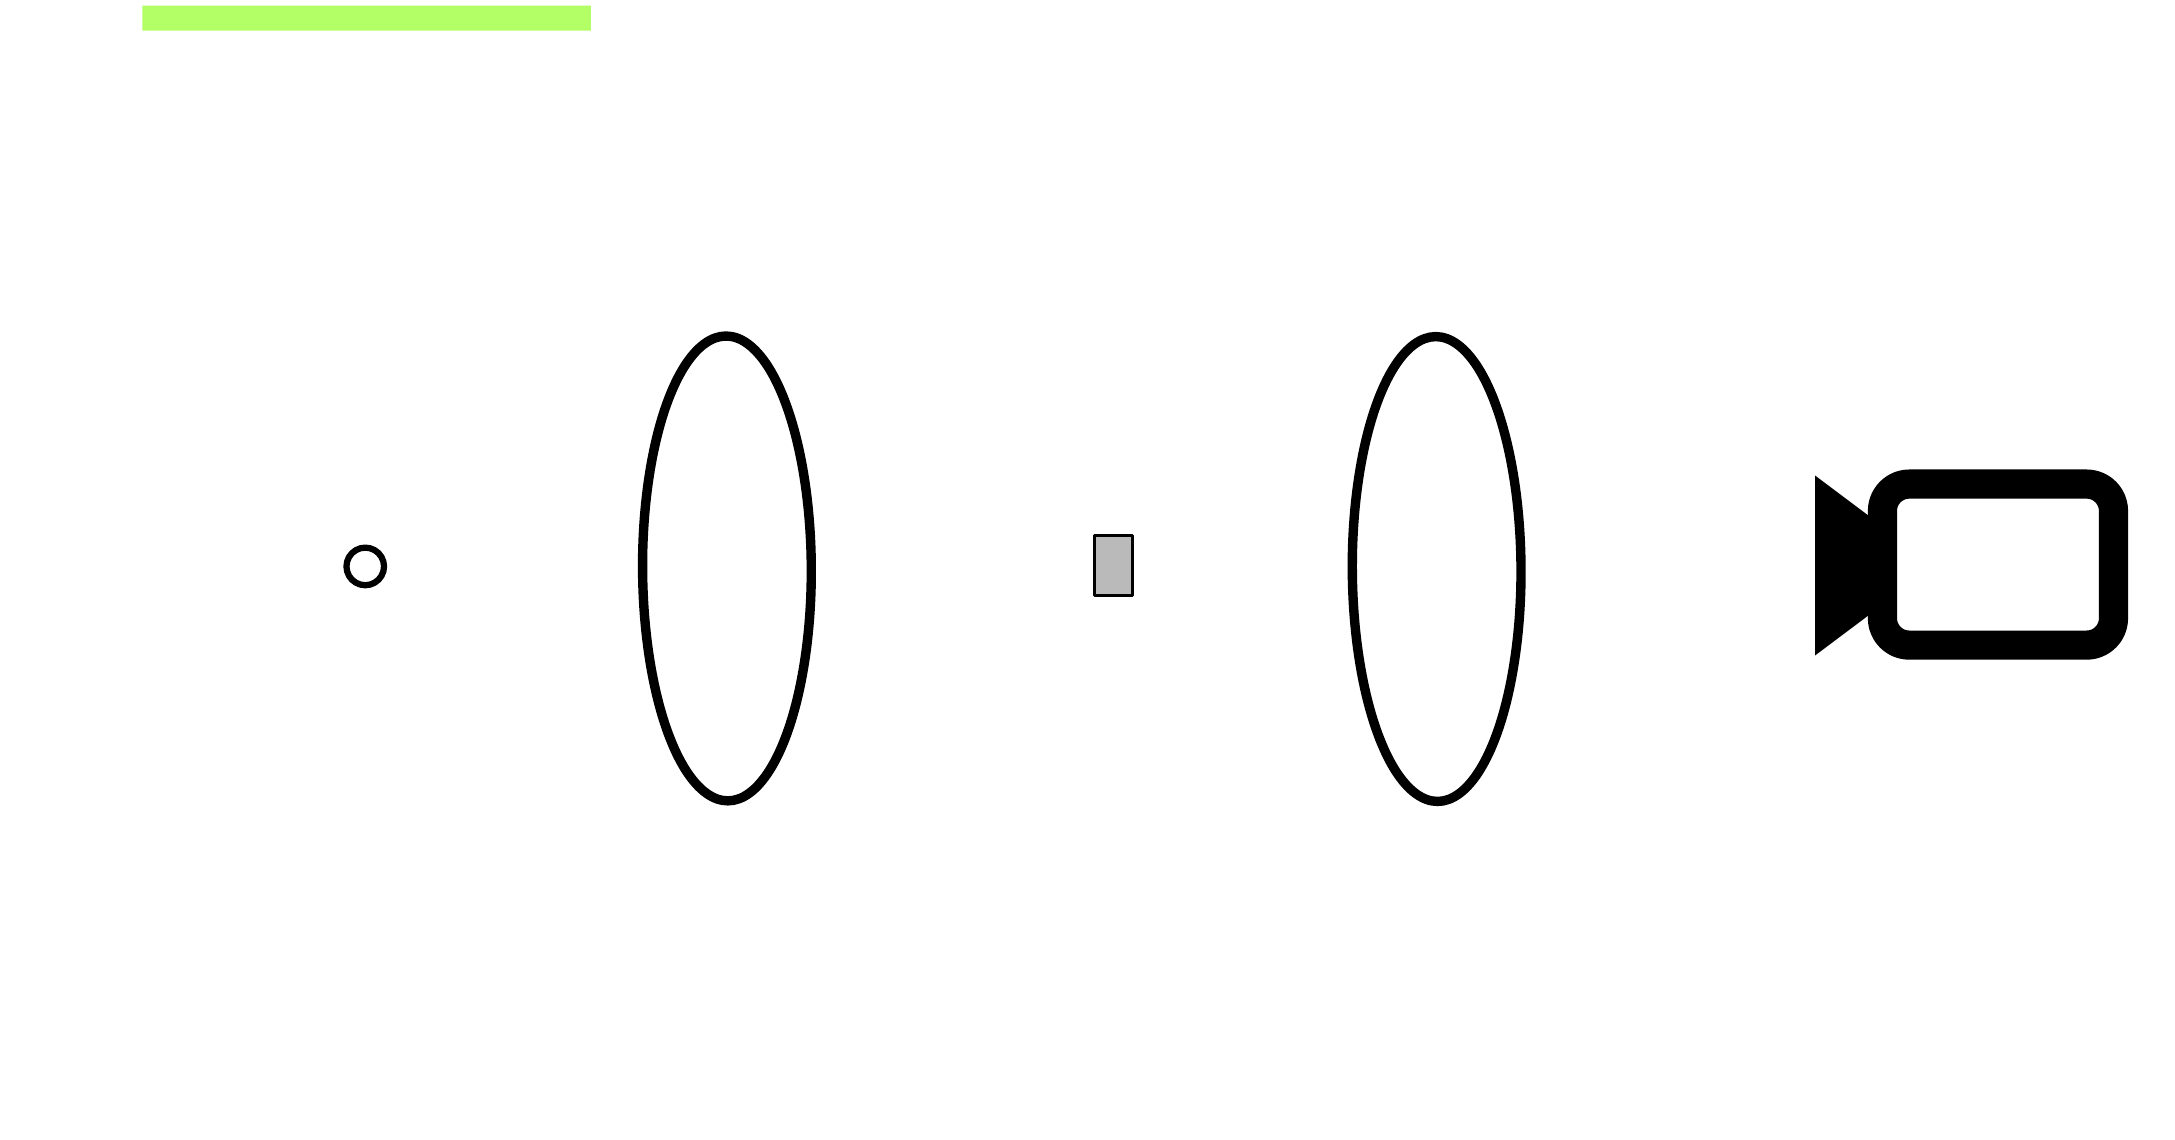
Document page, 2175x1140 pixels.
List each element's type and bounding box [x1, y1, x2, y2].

text_box [1352, 336, 1522, 802]
text_box [1882, 484, 2114, 646]
text_box [642, 336, 812, 801]
text_box [1815, 475, 1876, 656]
text_box [1094, 535, 1133, 596]
